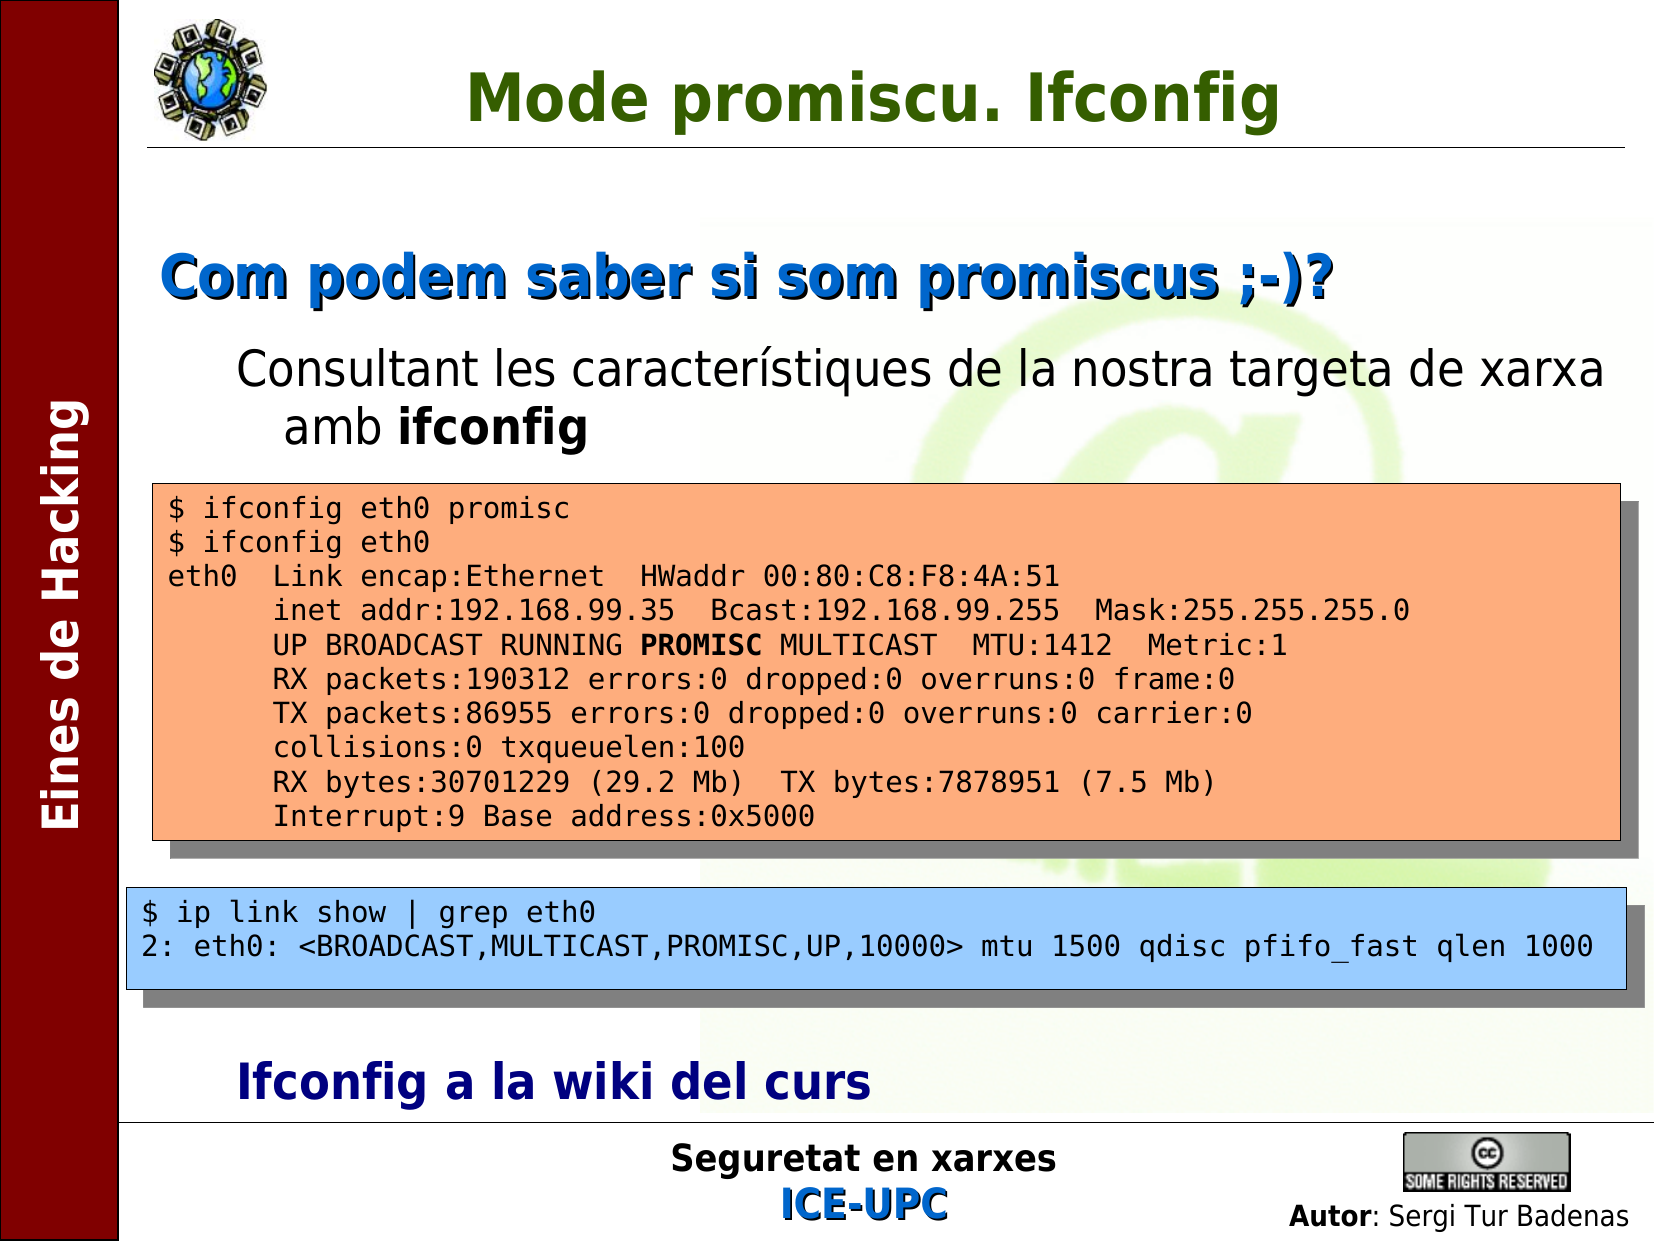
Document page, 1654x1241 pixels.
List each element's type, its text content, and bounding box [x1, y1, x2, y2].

picture [700, 217, 1654, 1113]
text_box $ ifconfig eth0 promisc $ ifconfig eth0 eth0 Link encap:Ethernet HWaddr 00:80:C8:F8:4A:51 inet addr:192.168.99.35 Bcast:192.168.99.255 Mask:255.255.255.0 UP BROADCAST RUNNING PROMISC MULTICAST MTU:1412 Metric:1 RX packets:190312 errors:0 dropped:0 overruns:0 frame:0 TX packets:86955 errors:0 dropped:0 overruns:0 carrier:0 collisions:0 txqueuelen:100 RX bytes:30701229 (29.2 Mb) TX bytes:7878951 (7.5 Mb) Interrupt:9 Base address:0x5000 [152, 483, 1621, 841]
text_box $ ip link show | grep eth0 2: eth0: <BROADCAST,MULTICAST,PROMISC,UP,10000> mtu 1500 qdisc pfifo_fast qlen 1000 [126, 887, 1627, 990]
list Com podem saber si som promiscus ;-)? Consultant les característiques de la nostra targeta de xarxa amb ifconfig Ifconfig a la wiki del curs [141, 990, 1630, 1112]
picture [1403, 1132, 1571, 1192]
title Mode promiscu. Ifconfig [129, 56, 1619, 141]
picture [154, 19, 268, 56]
list Com podem saber si som promiscus ;-)? Consultant les característiques de la nostra targeta de xarxa amb ifconfig Ifconfig a la wiki del curs [141, 242, 1630, 905]
